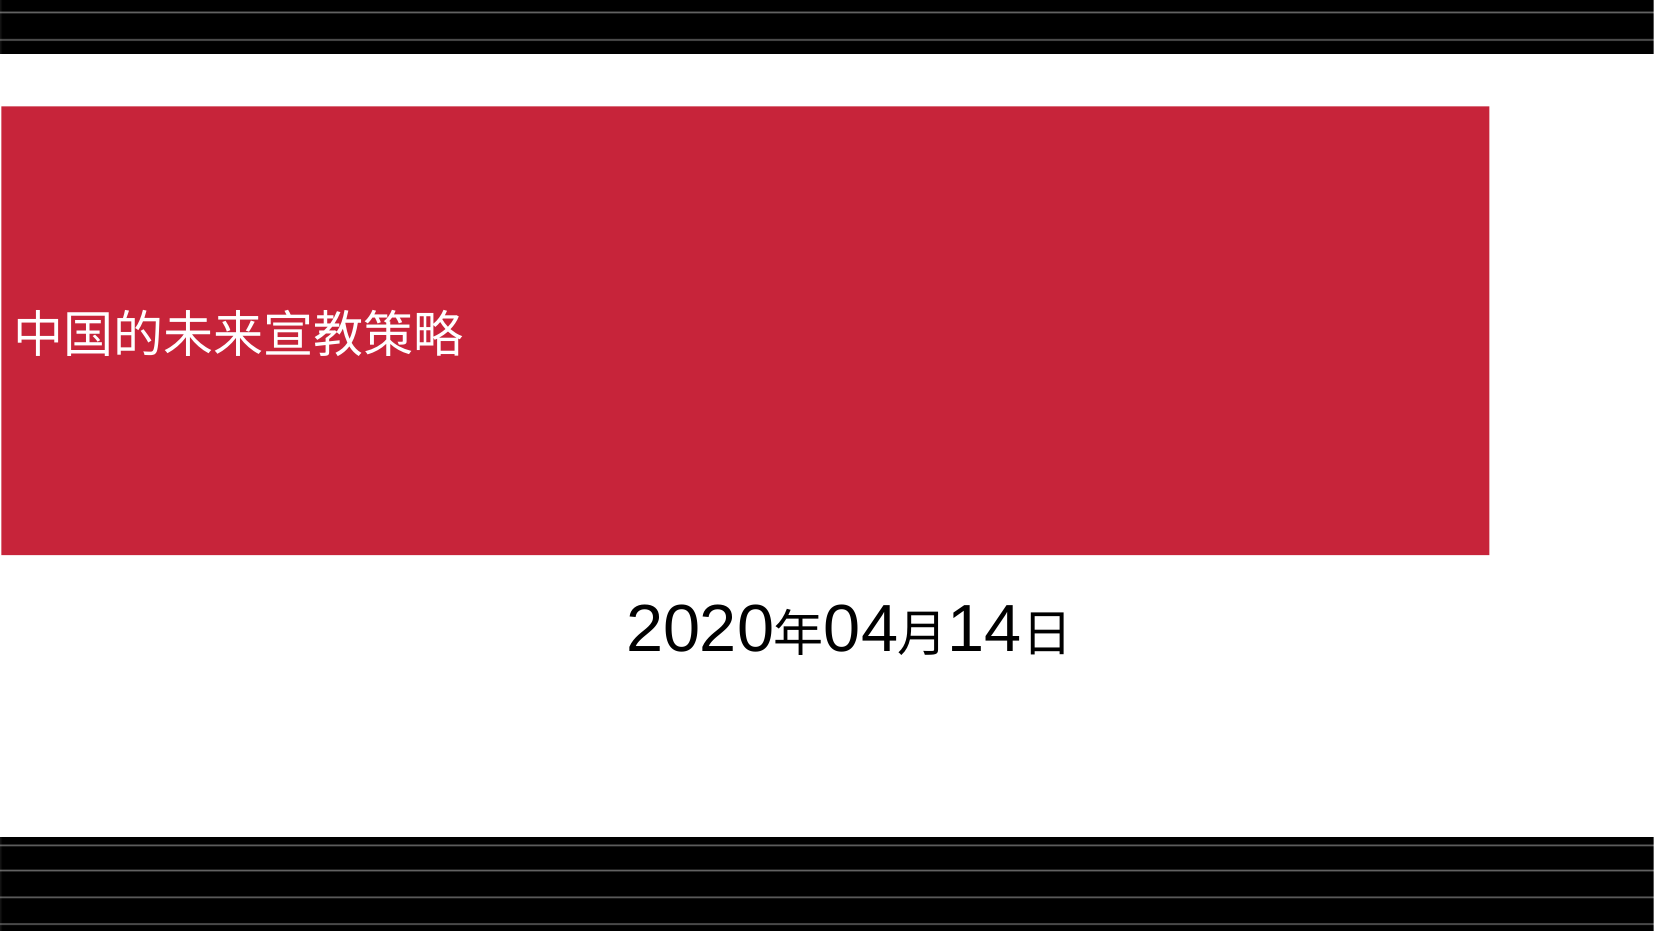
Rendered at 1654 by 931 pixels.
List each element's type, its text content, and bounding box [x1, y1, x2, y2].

subtitle 2020年04月14日 [625, 590, 1489, 804]
title 中国的未来宣教策略 [1, 106, 1490, 556]
picture [0, 837, 1654, 931]
picture [0, 0, 1654, 54]
